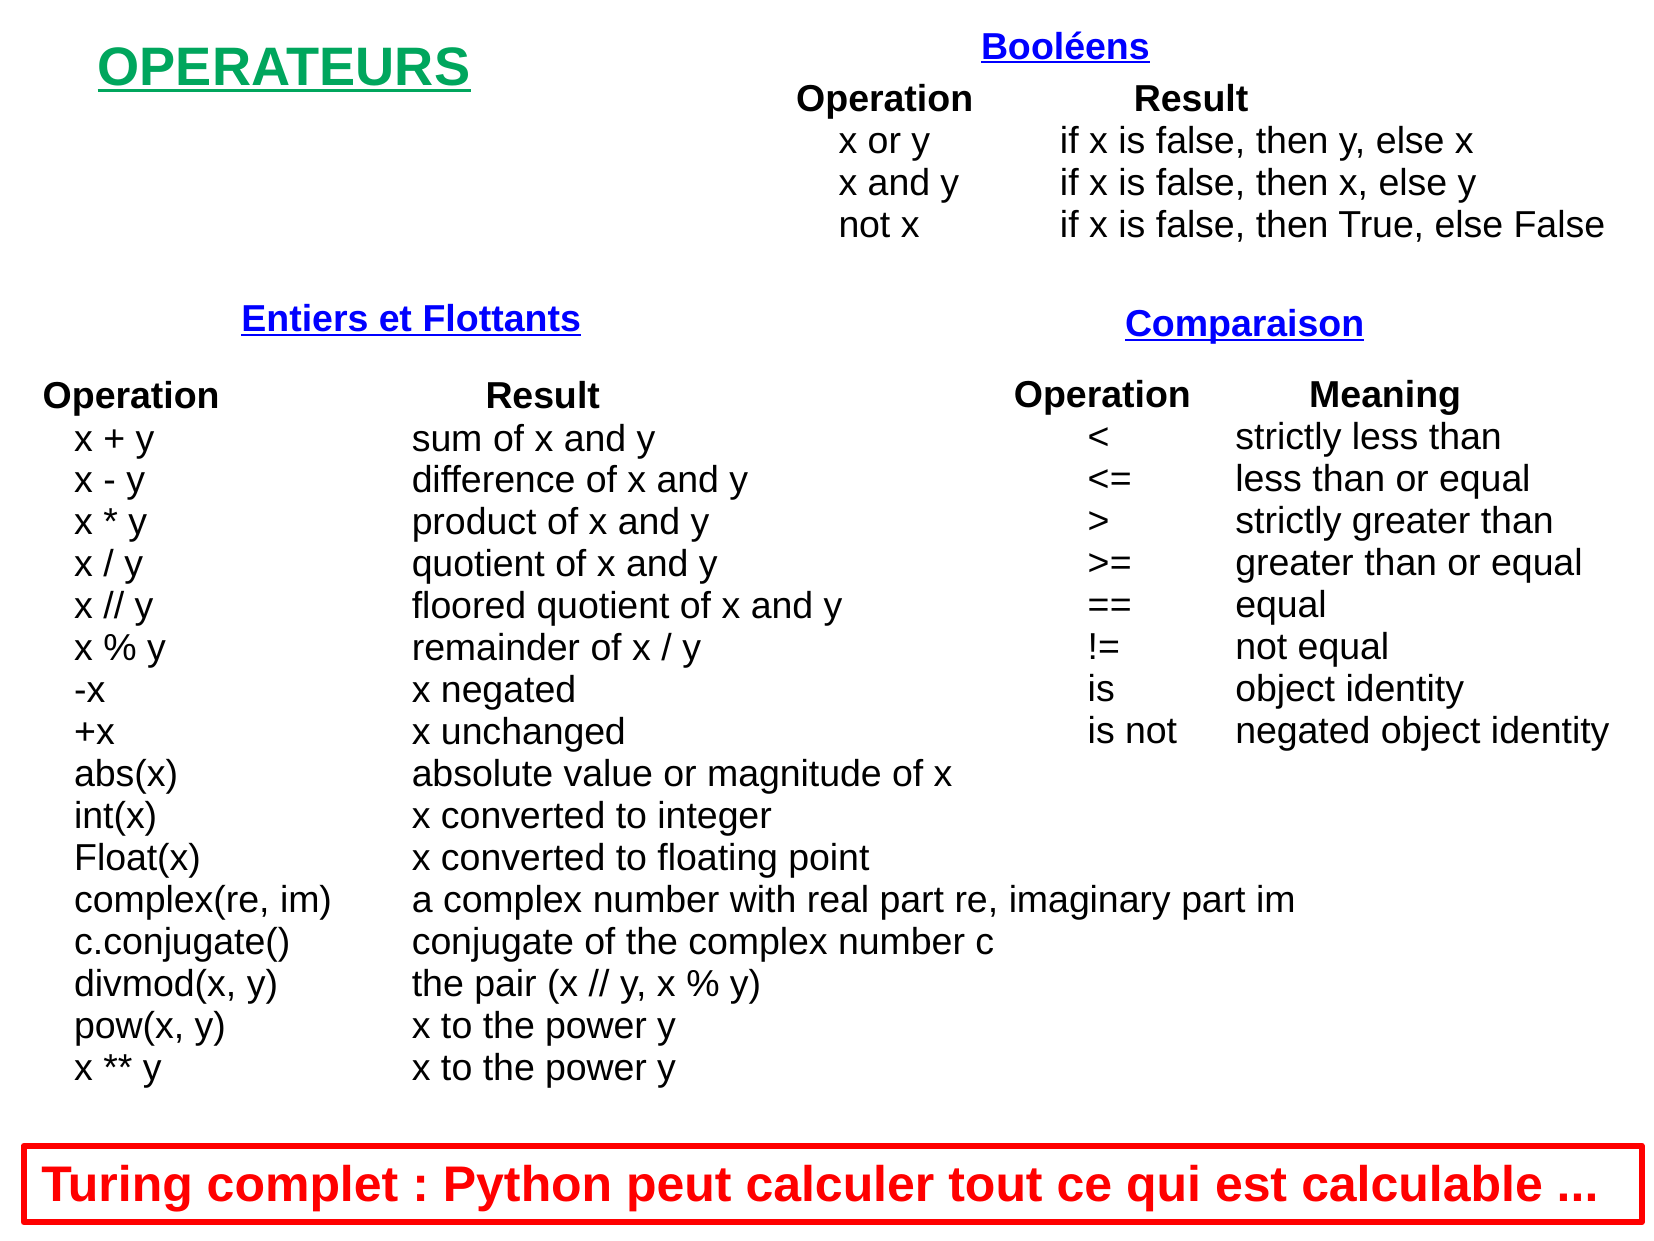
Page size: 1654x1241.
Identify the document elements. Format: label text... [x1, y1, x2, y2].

text_box Entiers et Flottants [226, 290, 597, 349]
text_box Operation Meaning < strictly less than <= less than or equal > strictly greater than >= greater than or equal == equal != not equal is object identity is not negated object identity [999, 366, 1625, 761]
text_box OPERATEURS [82, 29, 486, 107]
text_box Comparaison [1110, 295, 1380, 354]
text_box Operation Result x or y if x is false, then y, else x x and y if x is false, then x, else y not x if x is false, then True, else False [750, 69, 1625, 254]
text_box Operation Result x + y sum of x and y x - y difference of x and y x * y product of x and y x / y quotient of x and y x // y floored quotient of x and y x % y remainder of x / y -x x negated +x x unchanged abs(x) absolute value or magnitude of x int(x) x converted to integer Float(x) x converted to floating point complex(re, im) a complex number with real part re, imaginary part im c.conjugate() conjugate of the complex number c divmod(x, y) the pair (x // y, x % y) pow(x, y) x to the power y x ** y x to the power y [27, 367, 1312, 1105]
text_box Booléens [966, 17, 1165, 76]
text_box Turing complet : Python peut calculer tout ce qui est calculable ... [23, 1145, 1642, 1223]
